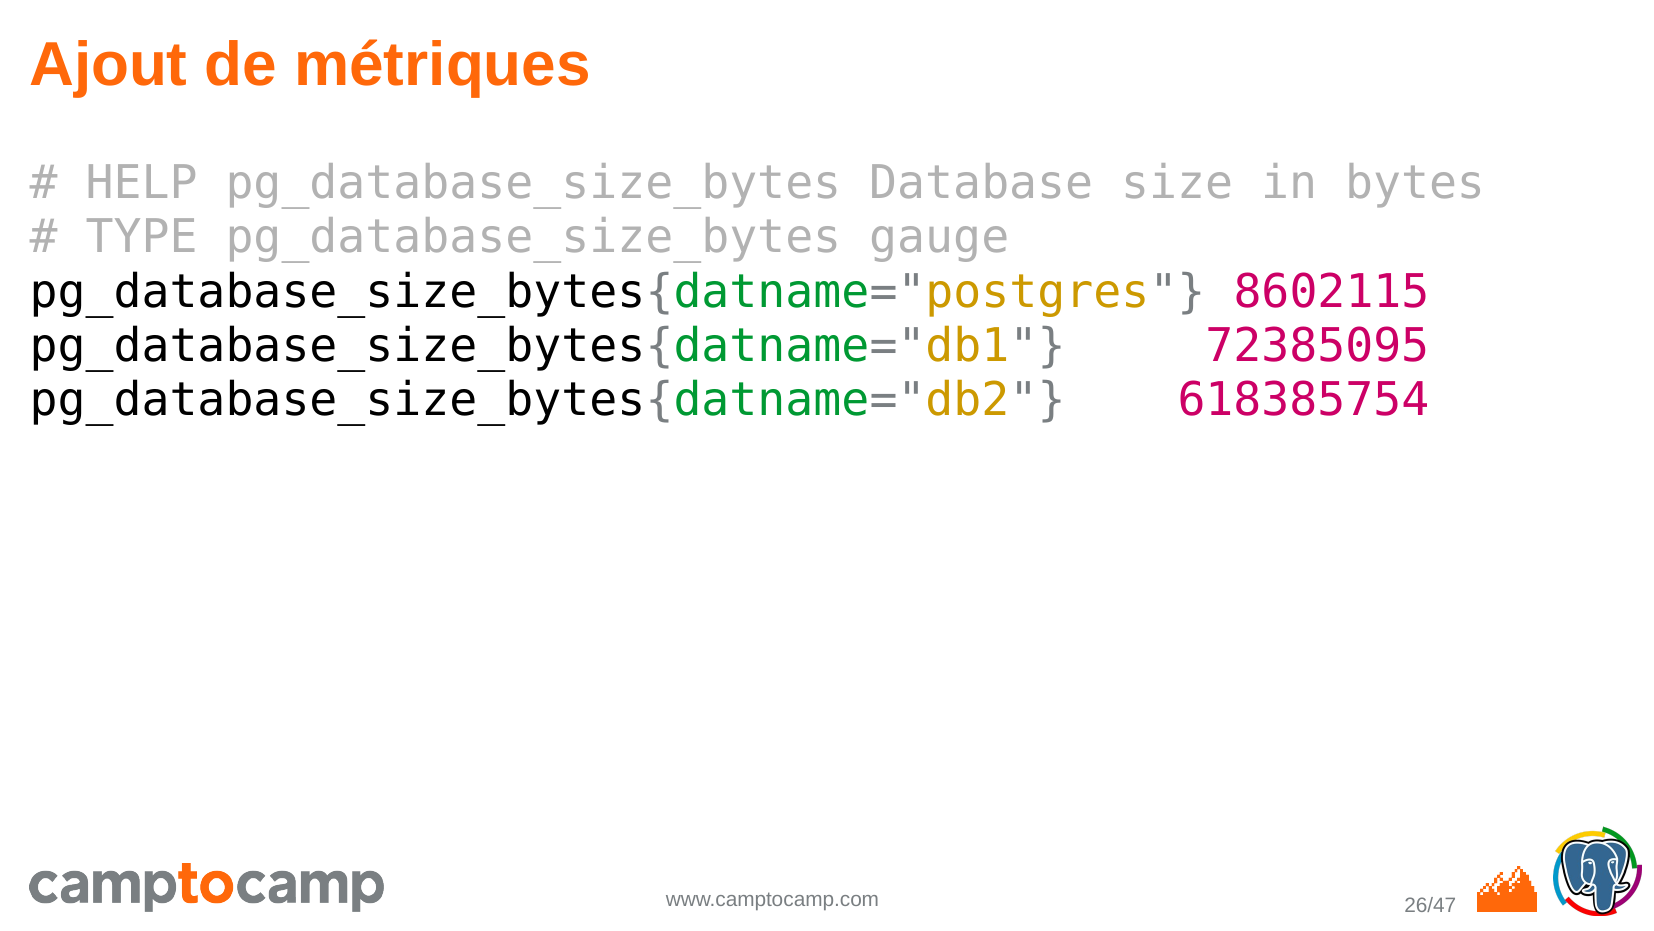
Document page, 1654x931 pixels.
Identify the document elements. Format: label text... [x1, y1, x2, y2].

picture [1477, 866, 1537, 912]
picture [1553, 826, 1642, 916]
picture [29, 863, 384, 912]
title Ajout de métriques [29, 29, 1625, 155]
list # HELP pg_database_size_bytes Database size in bytes # TYPE pg_database_size_bytes gauge pg_database_size_bytes{datname="postgres"} 8602115 pg_database_size_bytes{datname="db1"} 72385095 pg_database_size_bytes{datname="db2"} 618385754 [29, 155, 1625, 427]
